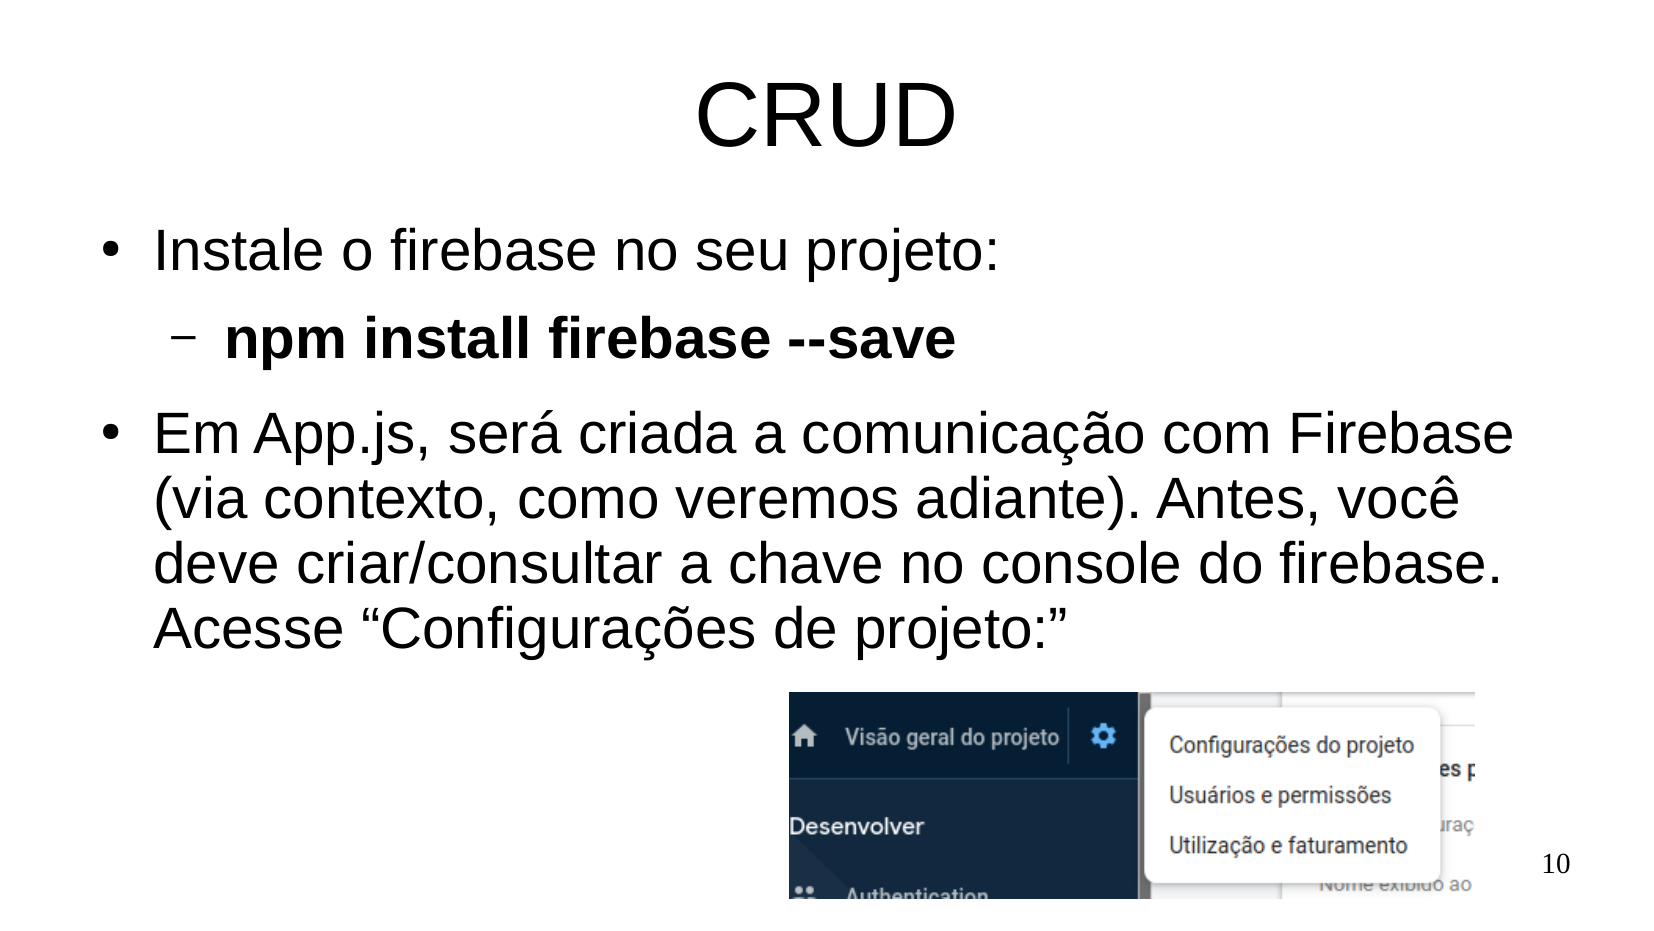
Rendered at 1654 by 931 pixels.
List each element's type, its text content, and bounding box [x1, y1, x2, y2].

picture [789, 692, 1475, 899]
title CRUD [82, 37, 1571, 193]
list Instale o firebase no seu projeto: npm install firebase --save Em App.js, será criada a comunicação com Firebase (via contexto, como veremos adiante). Antes, você deve criar/consultar a chave no console do firebase. Acesse “Configurações de projeto:” [82, 217, 1571, 758]
